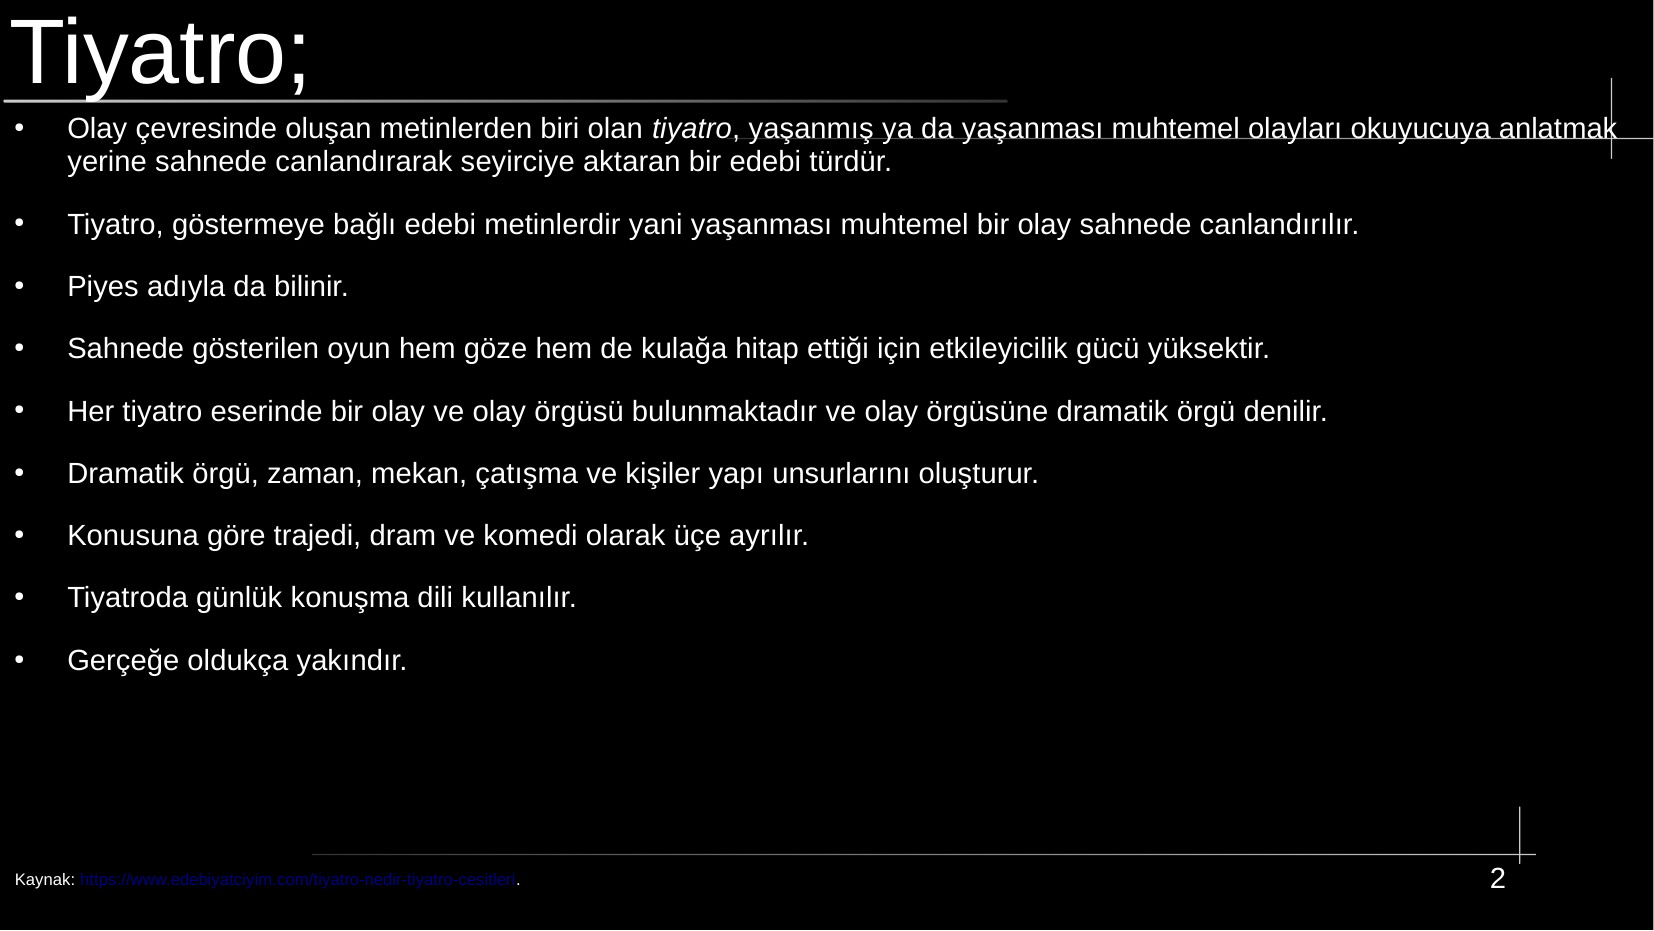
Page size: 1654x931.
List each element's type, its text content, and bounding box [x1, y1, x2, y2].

title Tiyatro; [10, 0, 1576, 103]
list Olay çevresinde oluşan metinlerden biri olan tiyatro, yaşanmış ya da yaşanması muhtemel olayları okuyucuya anlatmak yerine sahnede canlandırarak seyirciye aktaran bir edebi türdür. Tiyatro, göstermeye bağlı edebi metinlerdir yani yaşanması muhtemel bir olay sahnede canlandırılır. Piyes adıyla da bilinir. Sahnede gösterilen oyun hem göze hem de kulağa hitap ettiği için etkileyicilik gücü yüksektir. Her tiyatro eserinde bir olay ve olay örgüsü bulunmaktadır ve olay örgüsüne dramatik örgü denilir. Dramatik örgü, zaman, mekan, çatışma ve kişiler yapı unsurlarını oluşturur. Konusuna göre trajedi, dram ve komedi olarak üçe ayrılır. Tiyatroda günlük konuşma dili kullanılır. Gerçeğe oldukça yakındır. [0, 112, 1651, 862]
text_box Kaynak: https://www.edebiyatciyim.com/tiyatro-nedir-tiyatro-cesitleri. [0, 862, 1654, 931]
